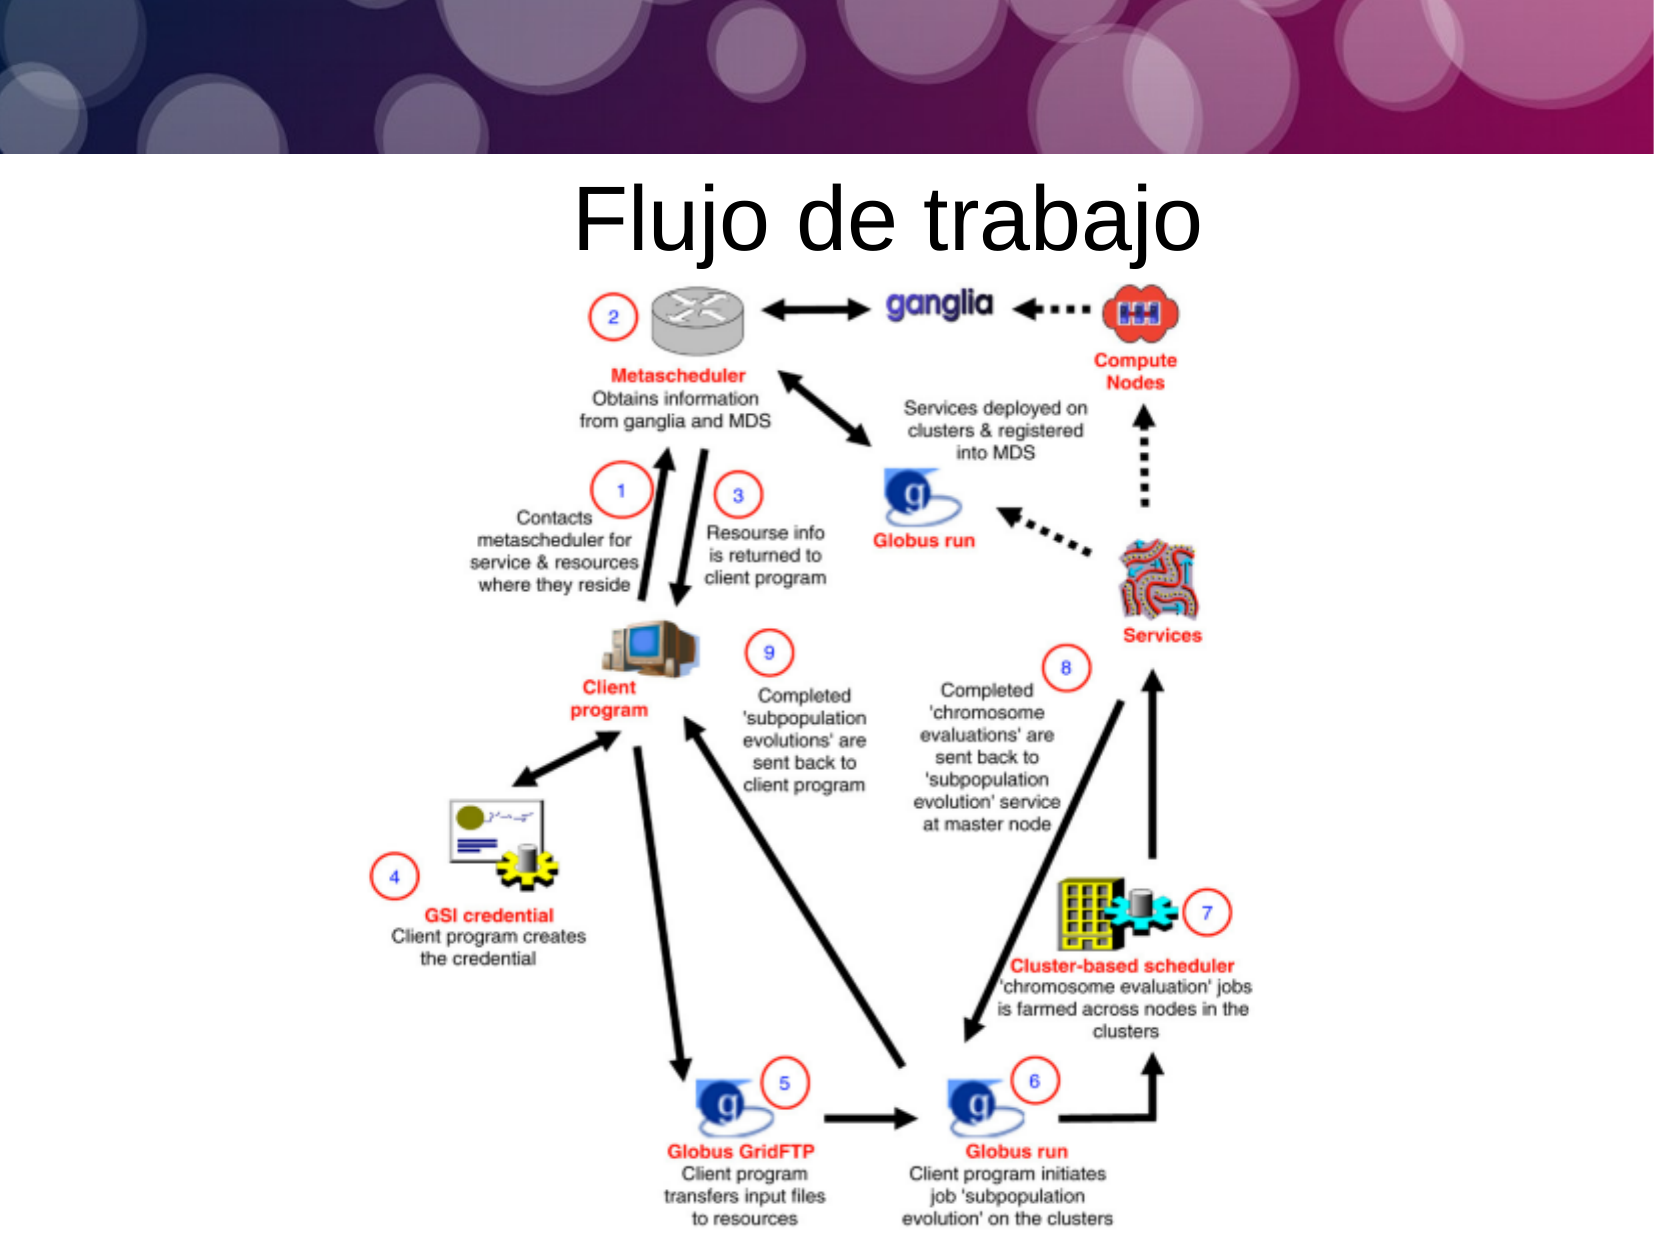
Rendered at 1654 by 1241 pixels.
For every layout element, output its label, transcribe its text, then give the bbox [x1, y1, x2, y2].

picture [0, 0, 1654, 154]
picture [268, 281, 1335, 1241]
title Flujo de trabajo [82, 142, 1571, 296]
